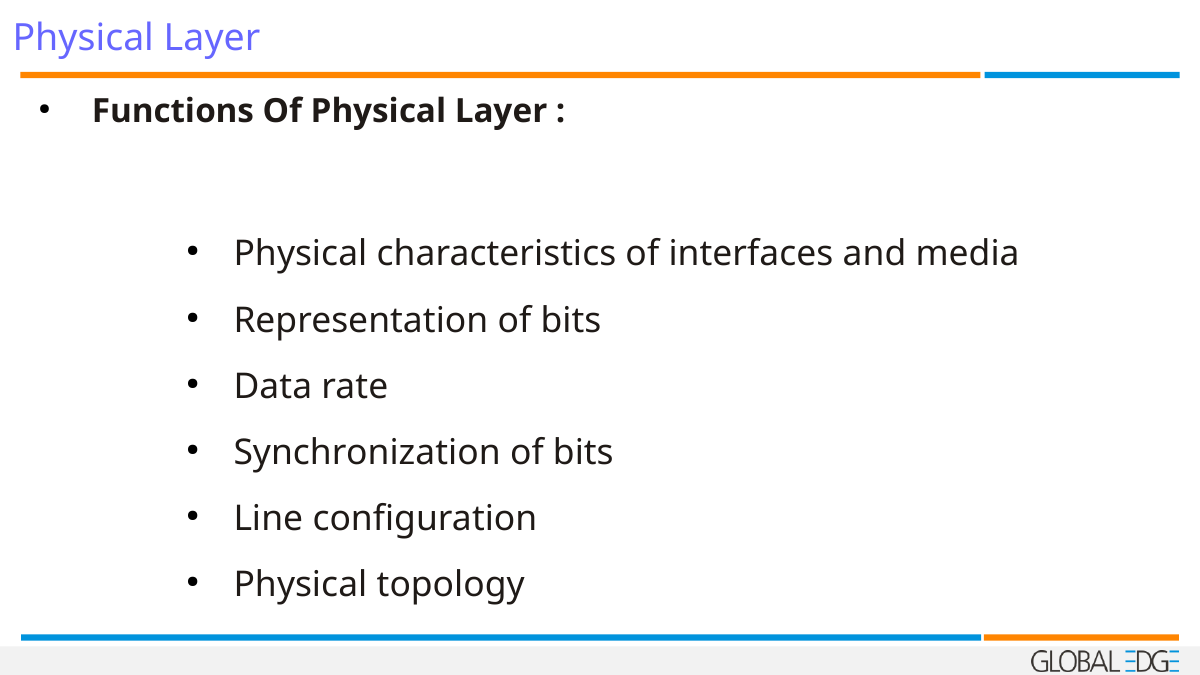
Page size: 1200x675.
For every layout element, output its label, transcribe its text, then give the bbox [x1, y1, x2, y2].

title Physical Layer [12, 9, 1088, 63]
list Functions Of Physical Layer : Physical characteristics of interfaces and media Representation of bits Data rate Synchronization of bits Line configuration Physical topology [21, 86, 1170, 627]
picture [1031, 650, 1179, 672]
